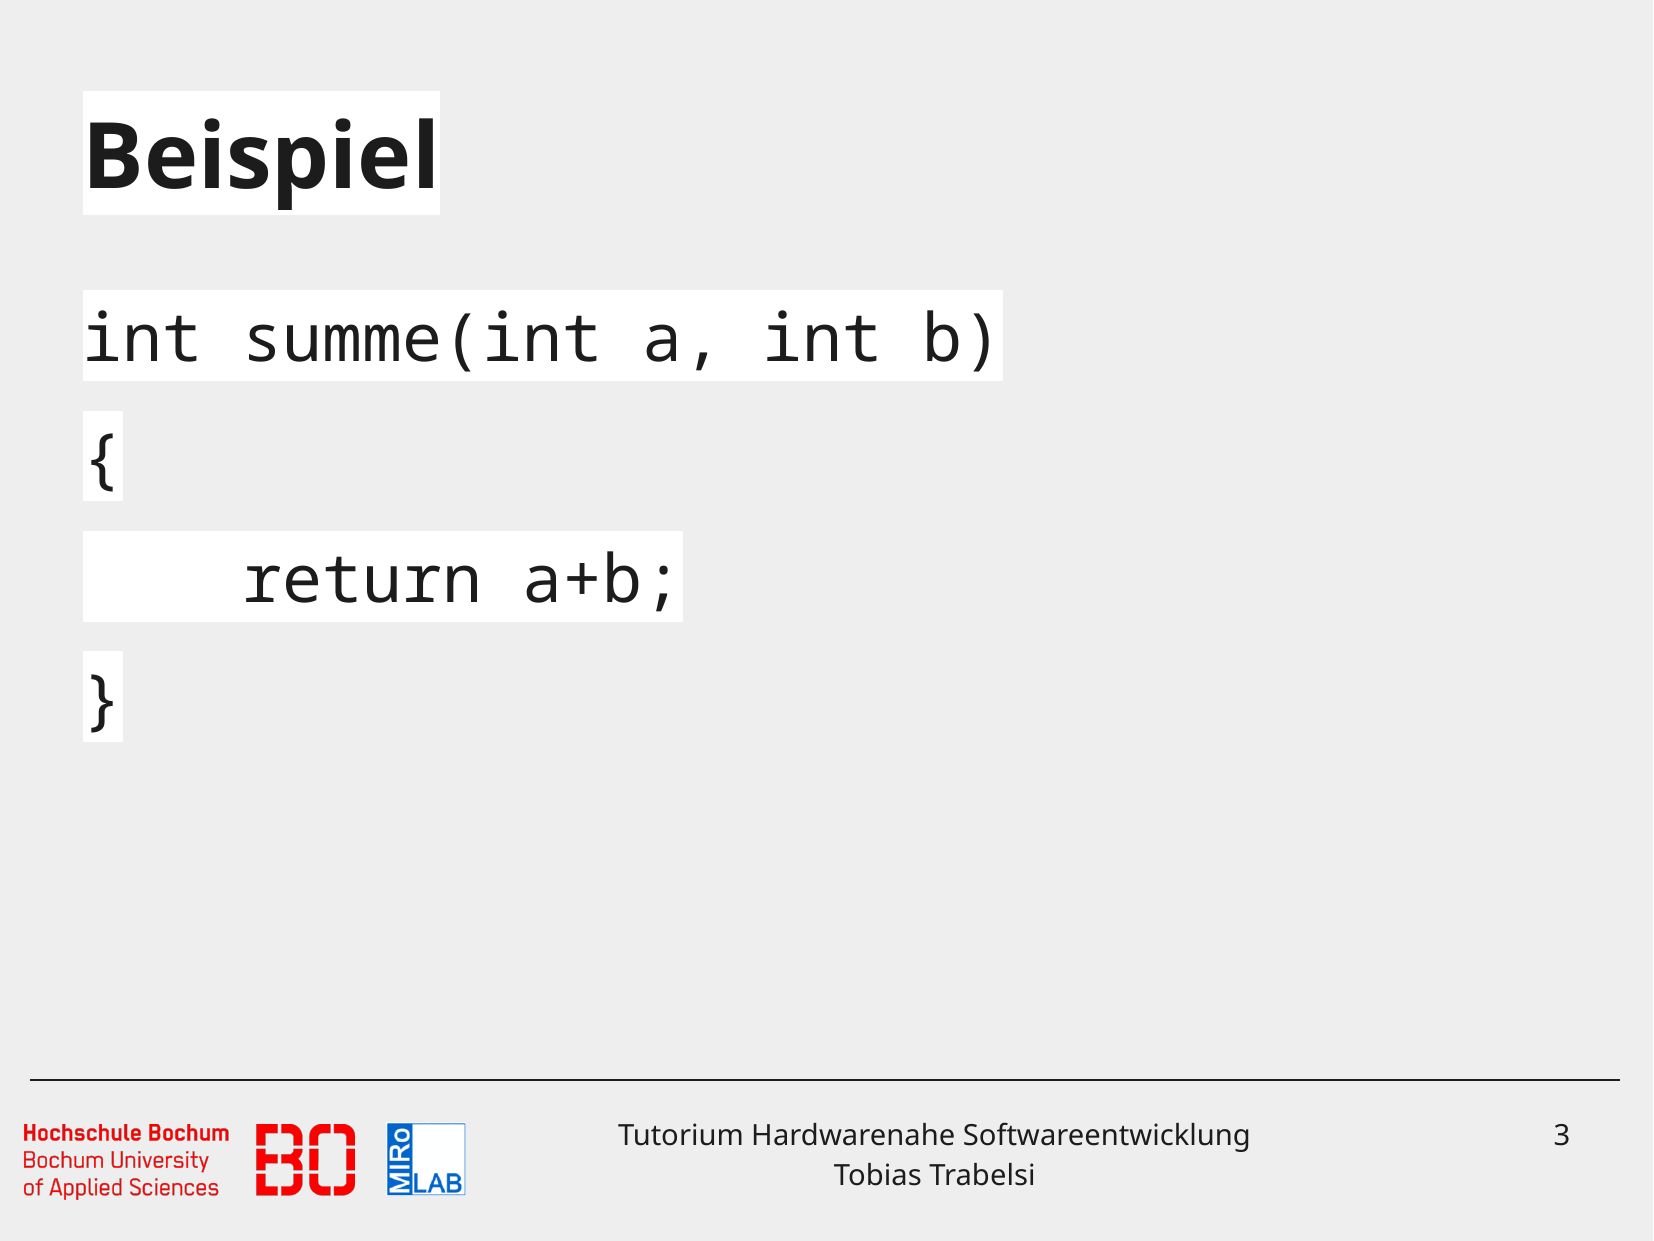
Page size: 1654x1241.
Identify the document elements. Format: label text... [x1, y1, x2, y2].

picture [24, 1124, 355, 1200]
list int summe(int a, int b) { return a+b; } [82, 290, 1571, 1010]
picture [386, 1122, 466, 1196]
title Beispiel [82, 49, 1561, 257]
